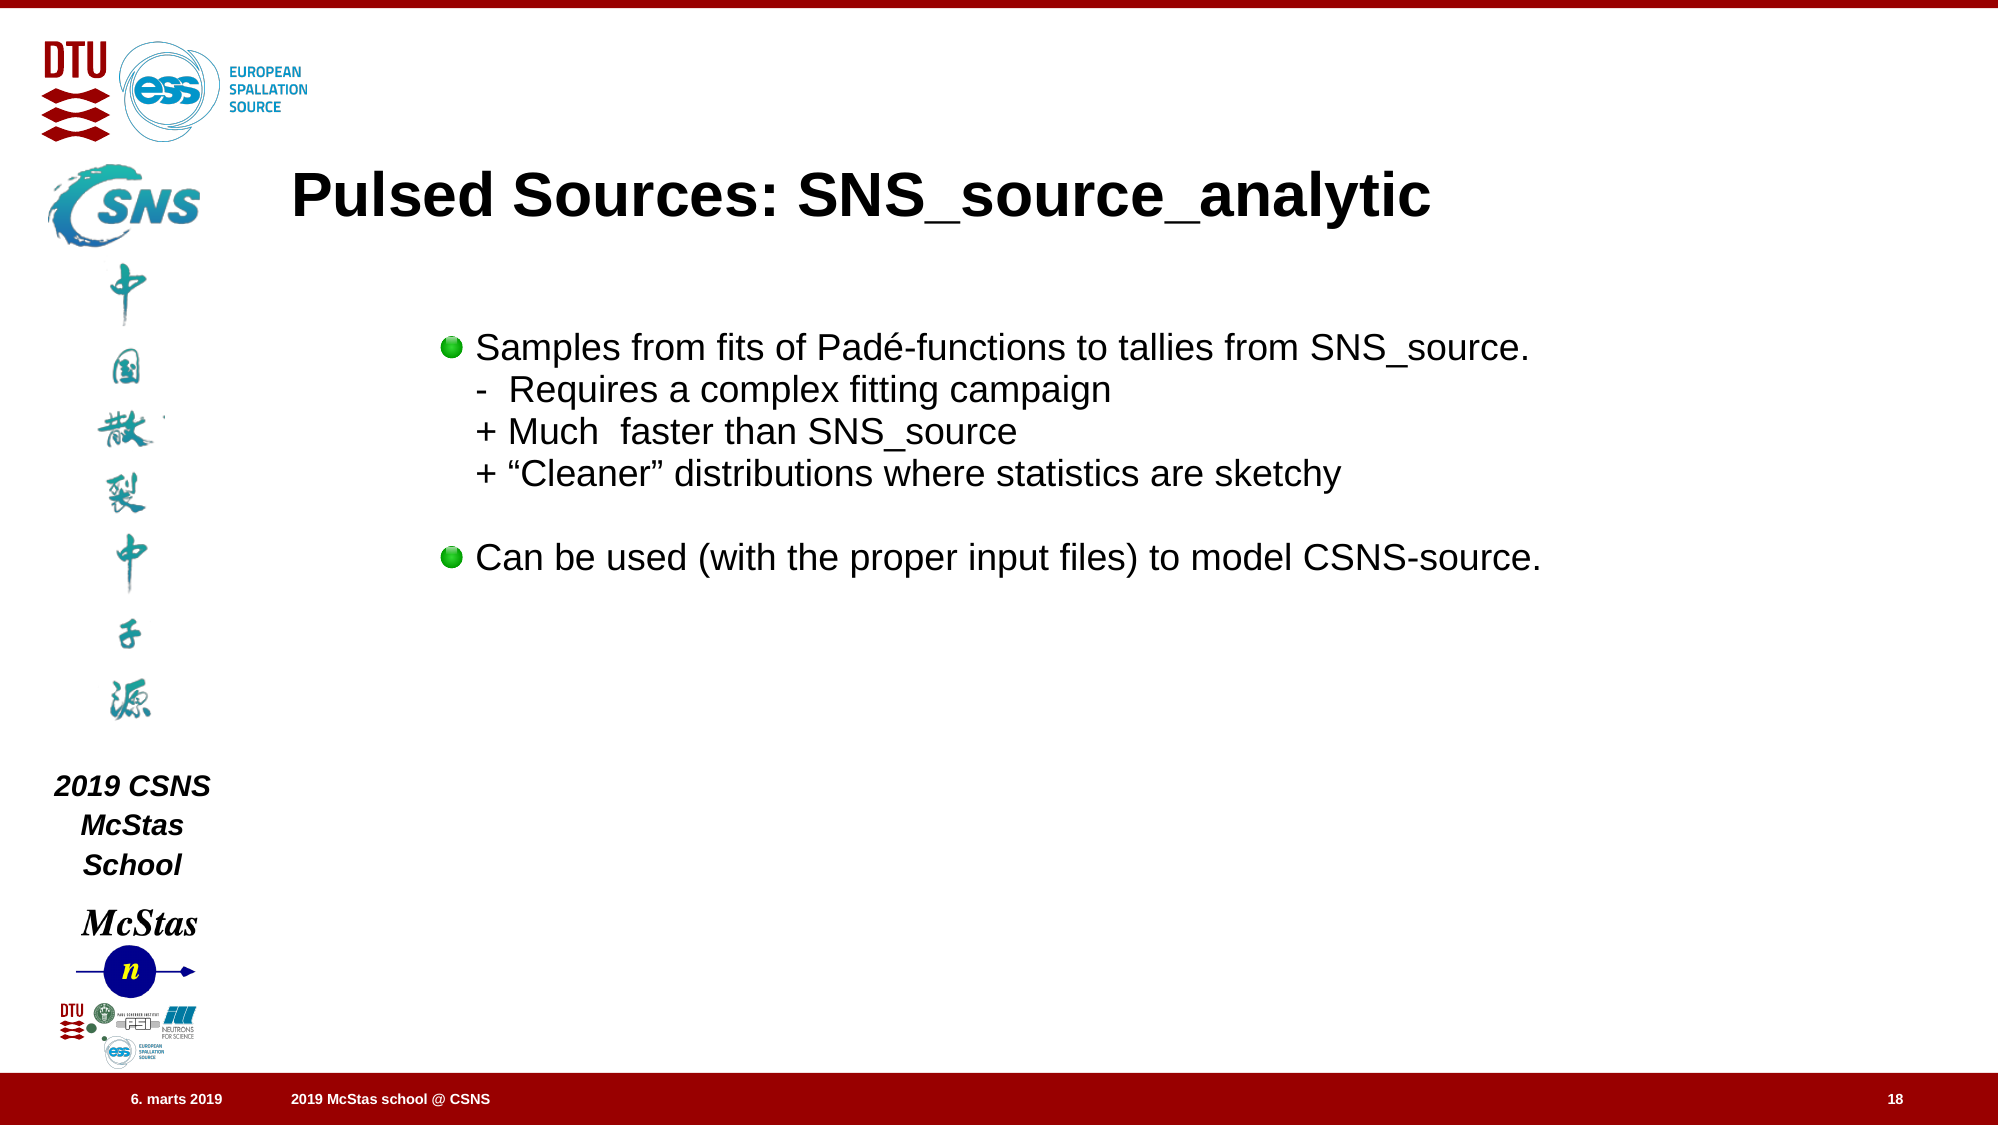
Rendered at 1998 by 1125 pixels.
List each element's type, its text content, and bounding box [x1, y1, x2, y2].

title Pulsed Sources: SNS_source_analytic [291, 69, 1819, 230]
picture [86, 1003, 197, 1069]
picture [48, 162, 209, 744]
picture [119, 41, 307, 142]
slide_number 33 [1887, 1088, 1909, 1110]
text_box Samples from fits of Padé-functions to tallies from SNS_source. - Requires a complex fitting campaign + Much faster than SNS_source + “Cleaner” distributions where statistics are sketchy Can be used (with the proper input files) to model CSNS-source. [425, 318, 1558, 586]
picture [59, 908, 213, 999]
picture [116, 1013, 160, 1030]
